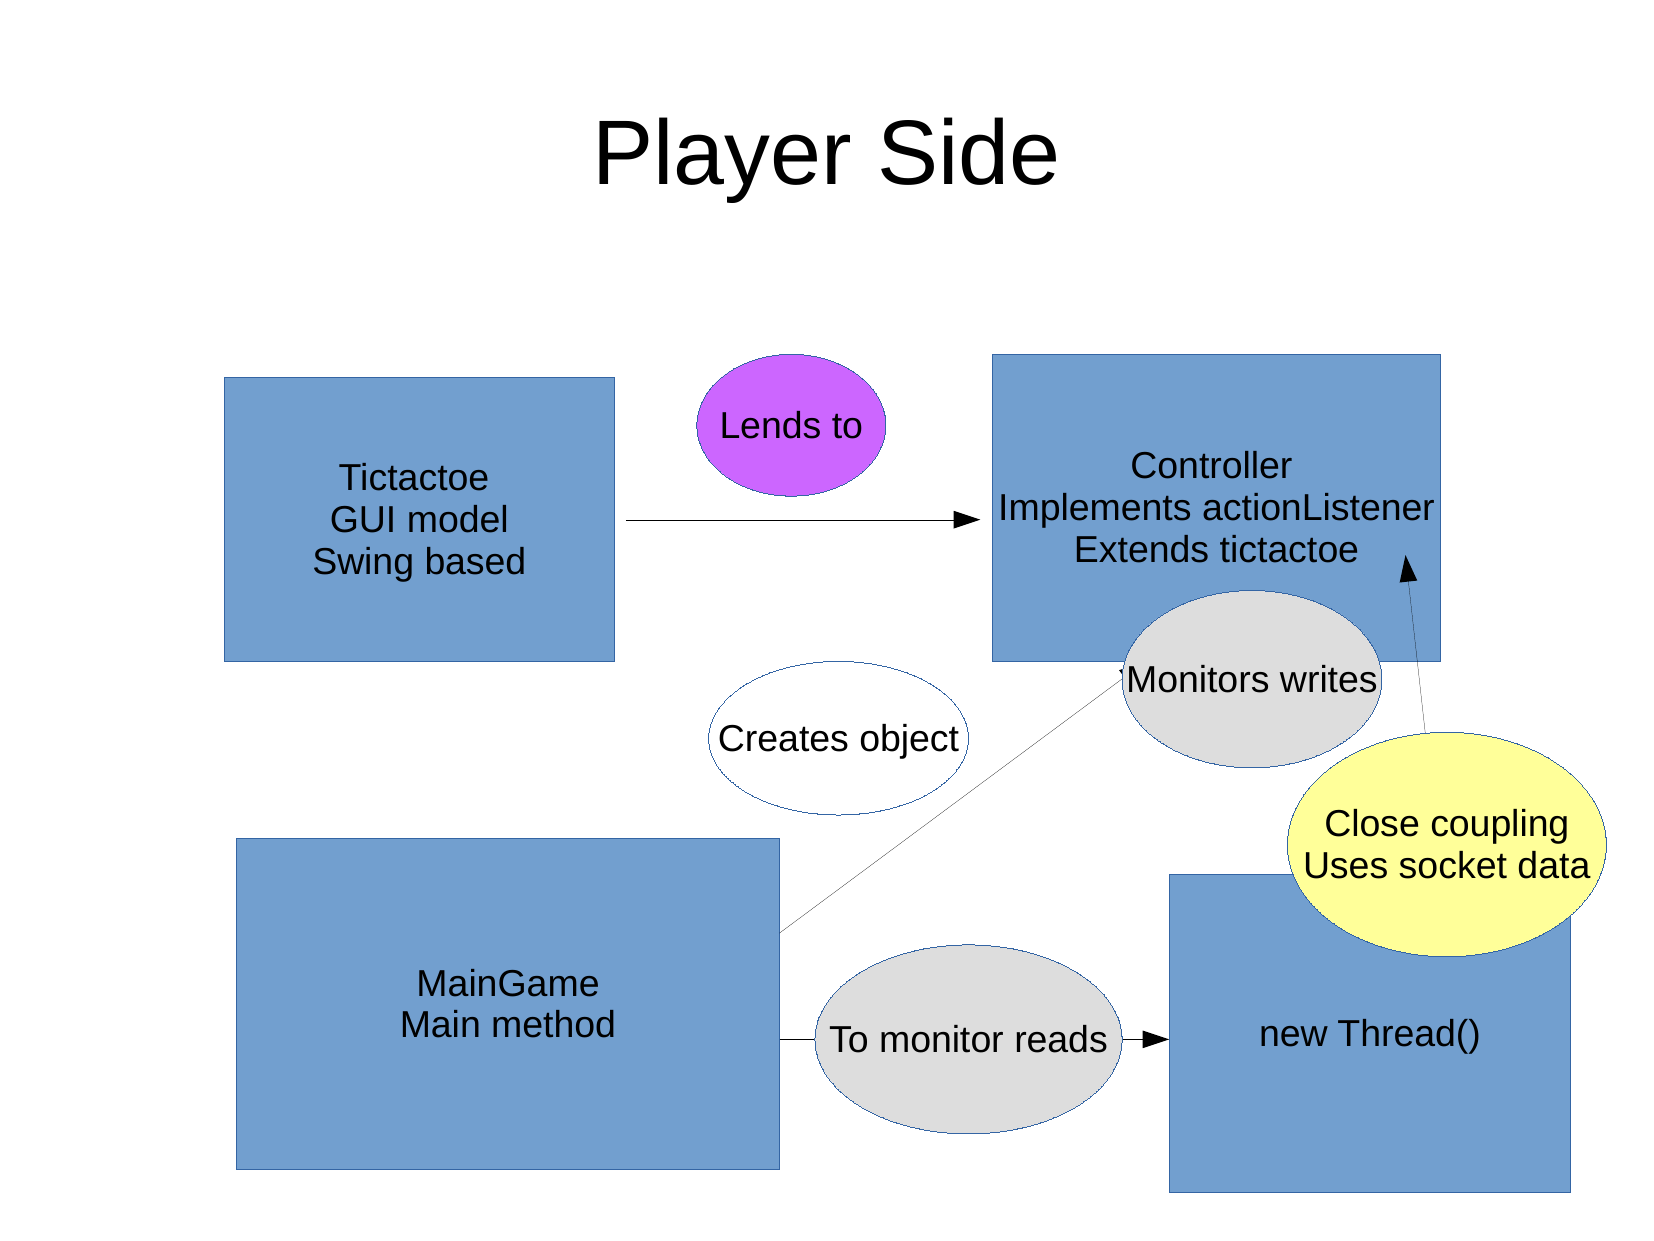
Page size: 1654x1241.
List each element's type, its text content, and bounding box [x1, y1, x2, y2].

title Player Side [82, 49, 1571, 257]
text_box Controller Implements actionListener Extends tictactoe [992, 354, 1441, 662]
text_box MainGame Main method [236, 838, 780, 1170]
text_box Close coupling Uses socket data [1287, 732, 1607, 957]
text_box To monitor reads [814, 944, 1123, 1134]
text_box Tictactoe GUI model Swing based [224, 377, 615, 662]
text_box new Thread() [1169, 874, 1571, 1193]
text_box Monitors writes [1122, 590, 1382, 768]
text_box Creates object [708, 661, 969, 816]
text_box Lends to [696, 354, 886, 497]
